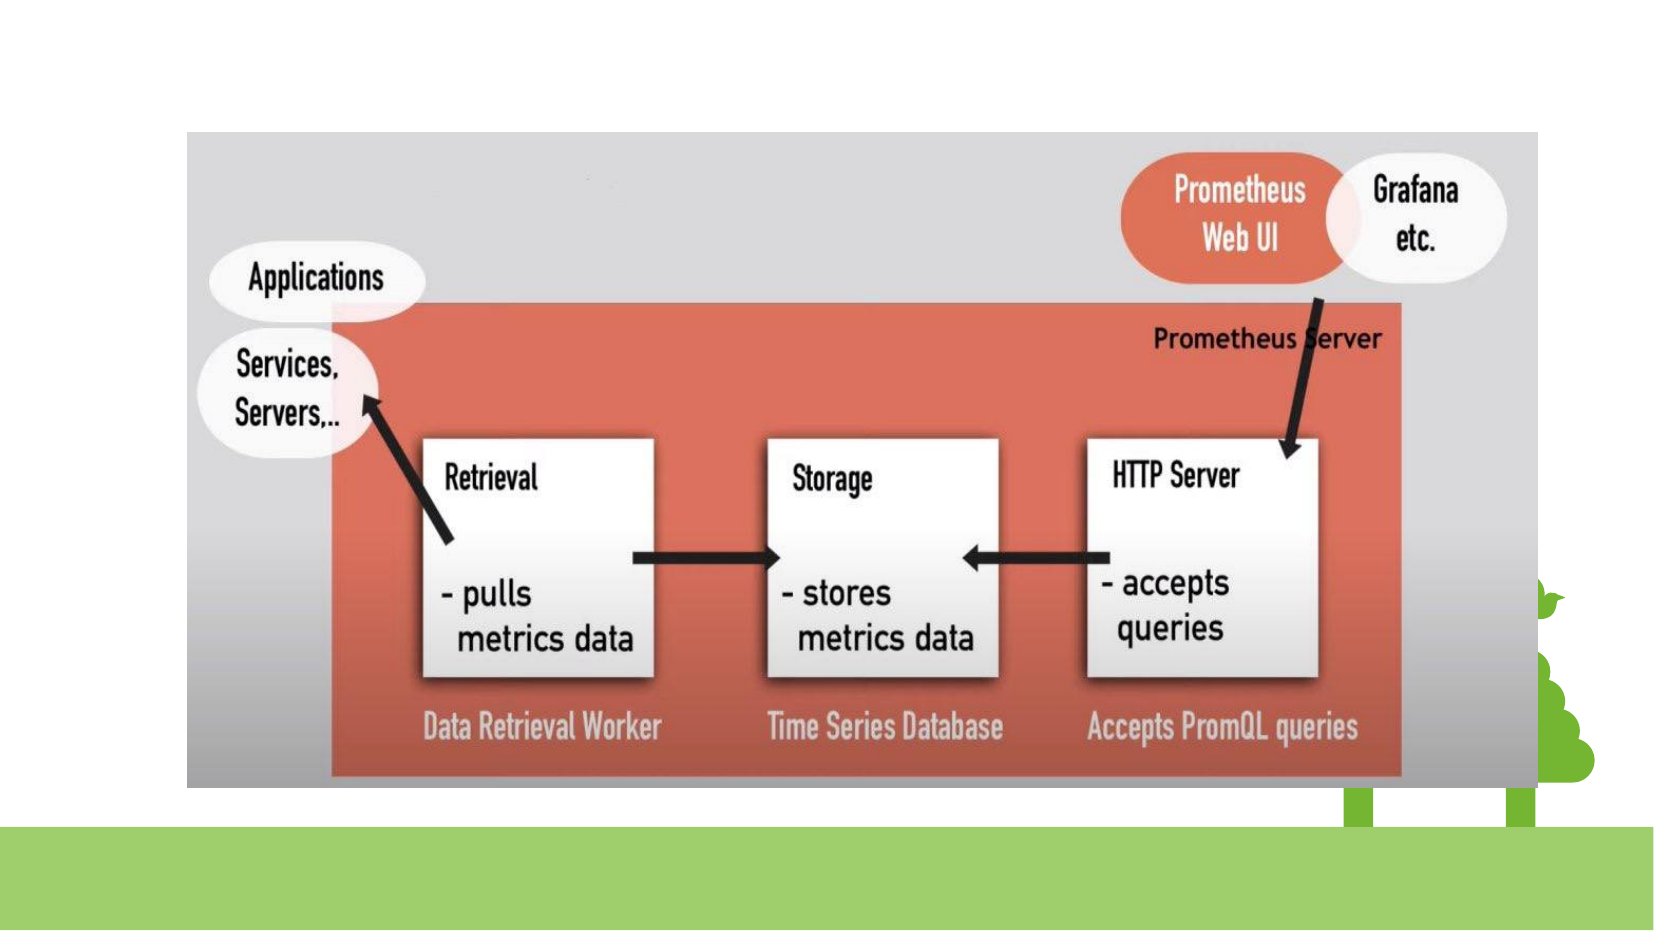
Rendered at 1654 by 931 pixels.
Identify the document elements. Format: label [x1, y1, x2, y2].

picture [187, 132, 1538, 788]
